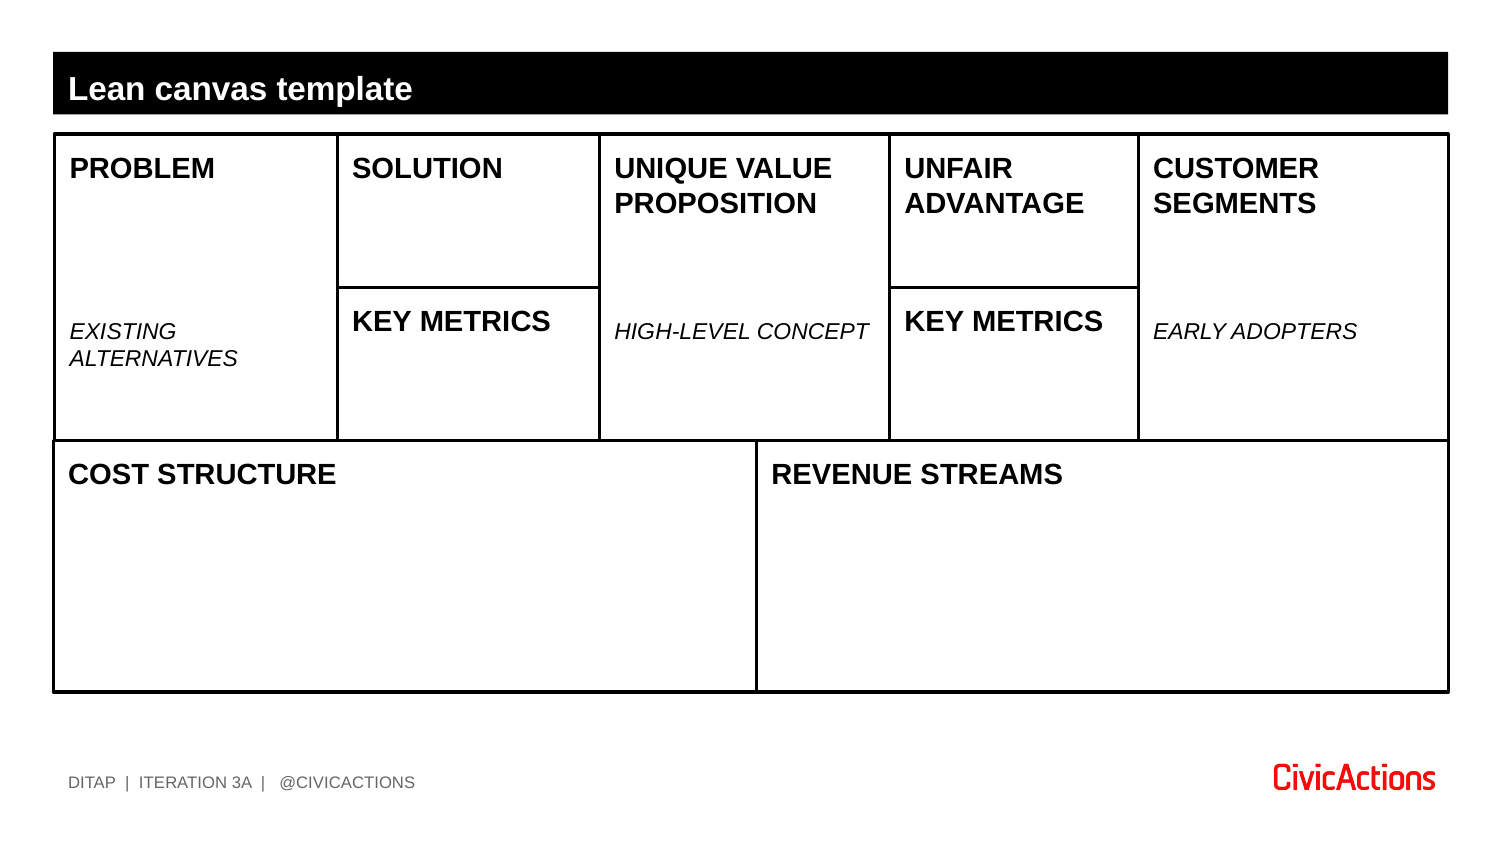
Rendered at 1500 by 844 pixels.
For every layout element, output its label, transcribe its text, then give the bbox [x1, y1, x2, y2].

text_box KEY METRICS [889, 287, 1139, 440]
text_box UNIQUE VALUE PROPOSITION HIGH-LEVEL CONCEPT [599, 133, 889, 440]
text_box UNFAIR ADVANTAGE [889, 133, 1138, 287]
text_box PROBLEM EXISTING ALTERNATIVES [54, 133, 337, 440]
picture [1271, 758, 1438, 795]
text_box REVENUE STREAMS [756, 440, 1449, 693]
text_box KEY METRICS [337, 287, 600, 440]
text_box CUSTOMER SEGMENTS EARLY ADOPTERS [1138, 133, 1449, 440]
text_box SOLUTION [337, 133, 599, 287]
text_box COST STRUCTURE [53, 440, 756, 693]
title Lean canvas template [53, 51, 1449, 115]
